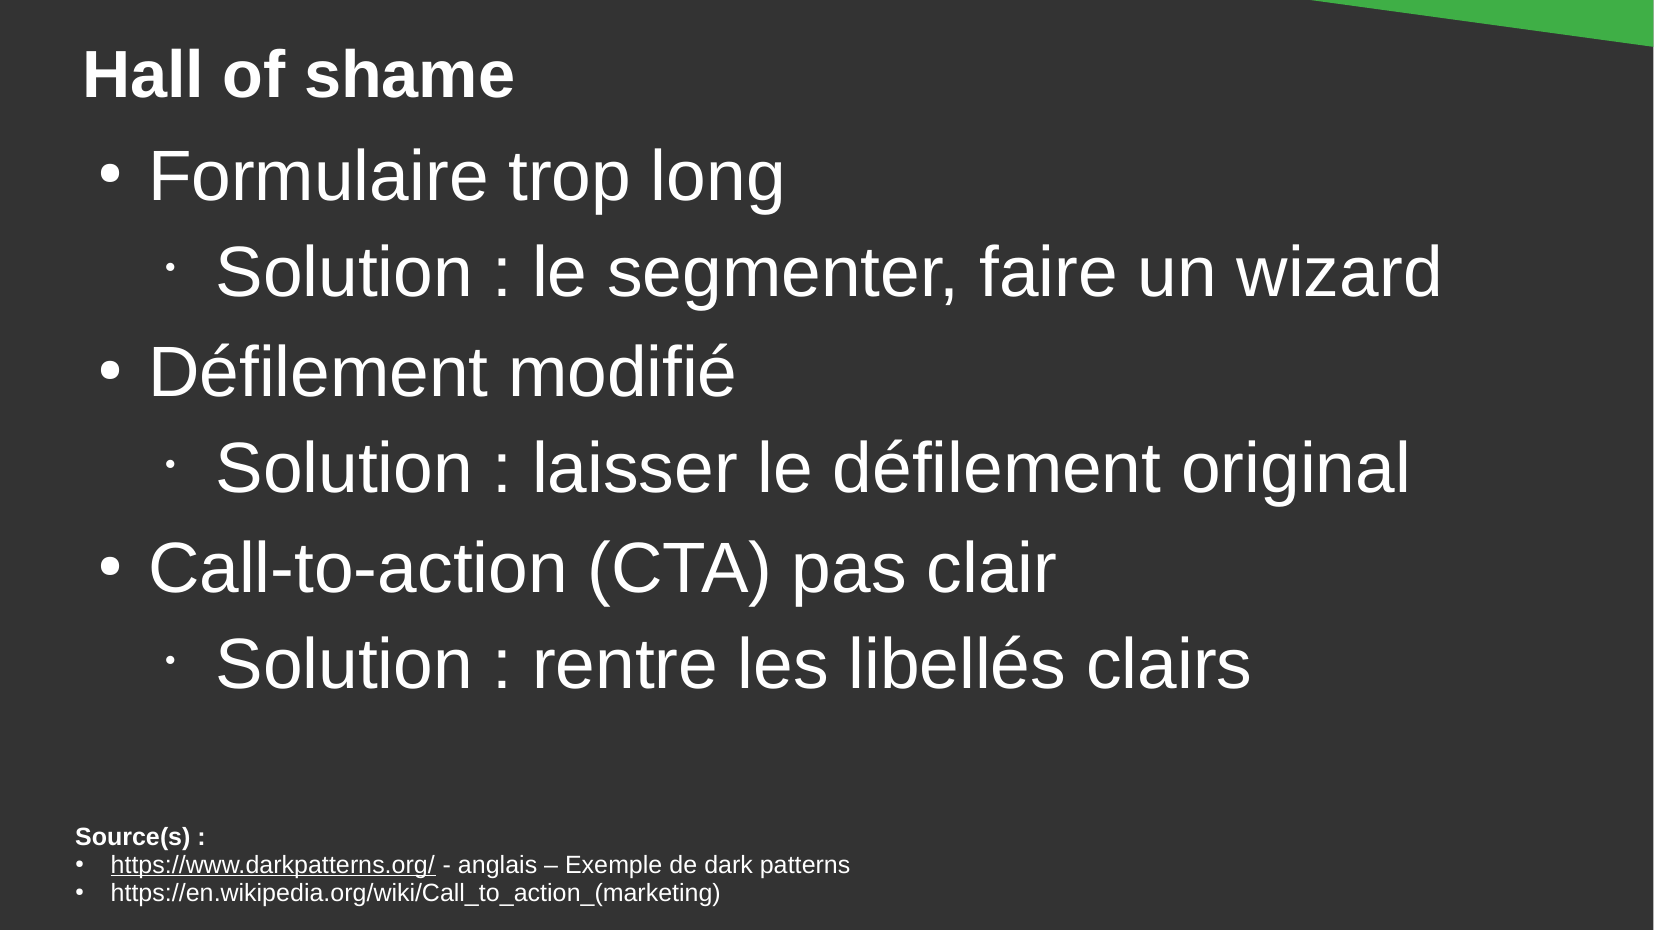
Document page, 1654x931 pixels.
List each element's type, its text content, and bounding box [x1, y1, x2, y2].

title Hall of shame [82, 37, 1571, 114]
text_box Source(s) : https://www.darkpatterns.org/ - anglais – Exemple de dark patterns https://en.wikipedia.org/wiki/Call_to_action_(marketing) [60, 815, 1546, 914]
list Formulaire trop long Solution : le segmenter, faire un wizard Défilement modifié Solution : laisser le défilement original Call-to-action (CTA) pas clair Solution : rentre les libellés clairs [80, 135, 1620, 709]
text_box [1310, 0, 1654, 47]
